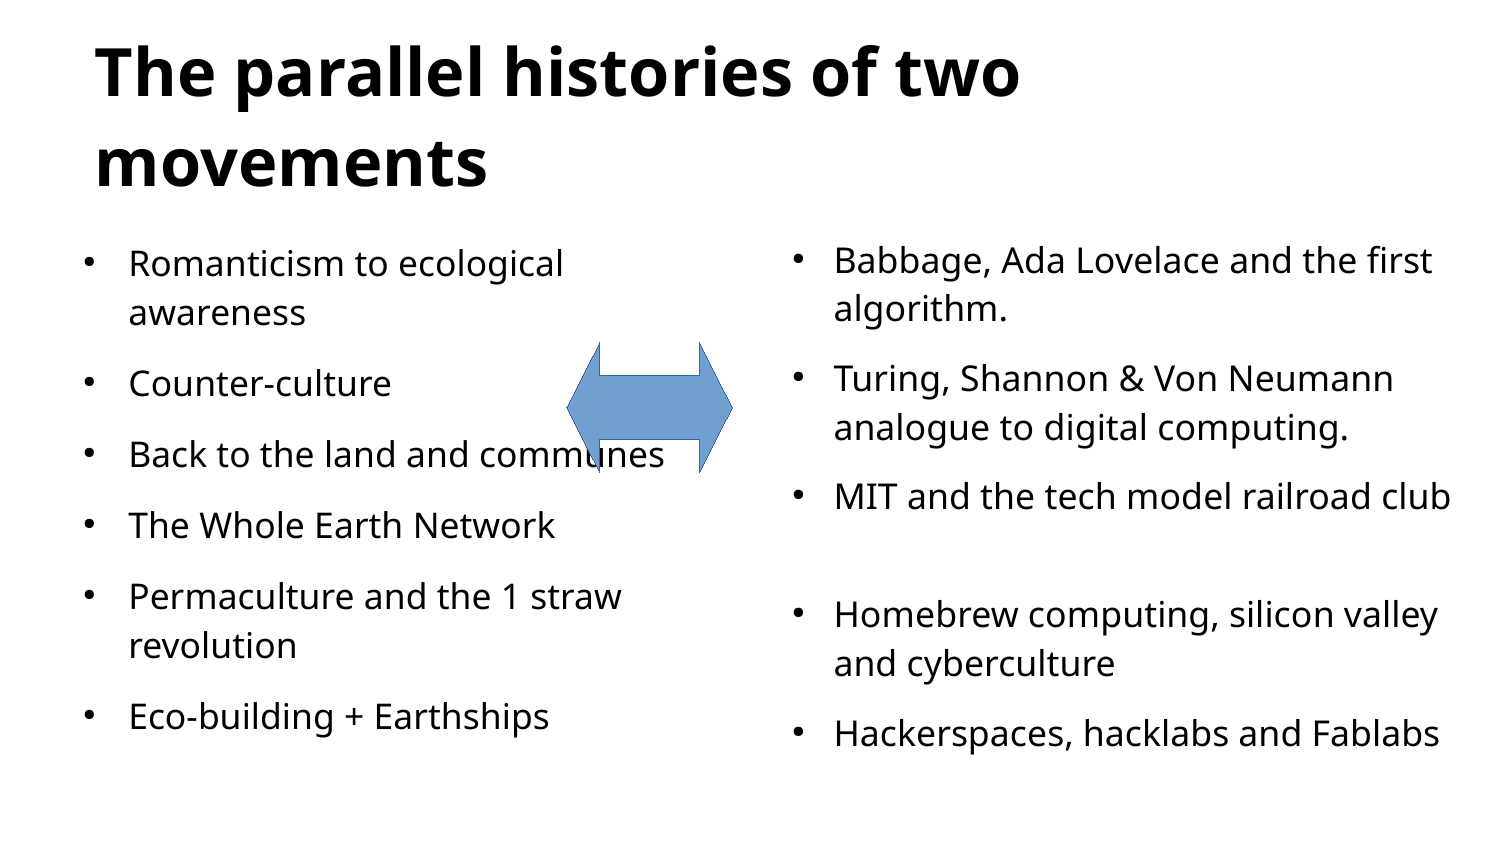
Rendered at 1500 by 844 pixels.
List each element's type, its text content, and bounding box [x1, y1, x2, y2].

title The parallel histories of two movements [94, 30, 1430, 201]
text_box [566, 342, 733, 473]
list Romanticism to ecological awareness Counter-culture Back to the land and communes The Whole Earth Network Permaculture and the 1 straw revolution Eco-building + Earthships [68, 238, 666, 780]
list Babbage, Ada Lovelace and the first algorithm. Turing, Shannon & Von Neumann analogue to digital computing. MIT and the tech model railroad club Homebrew computing, silicon valley and cyberculture Hackerspaces, hacklabs and Fablabs [778, 234, 1453, 792]
